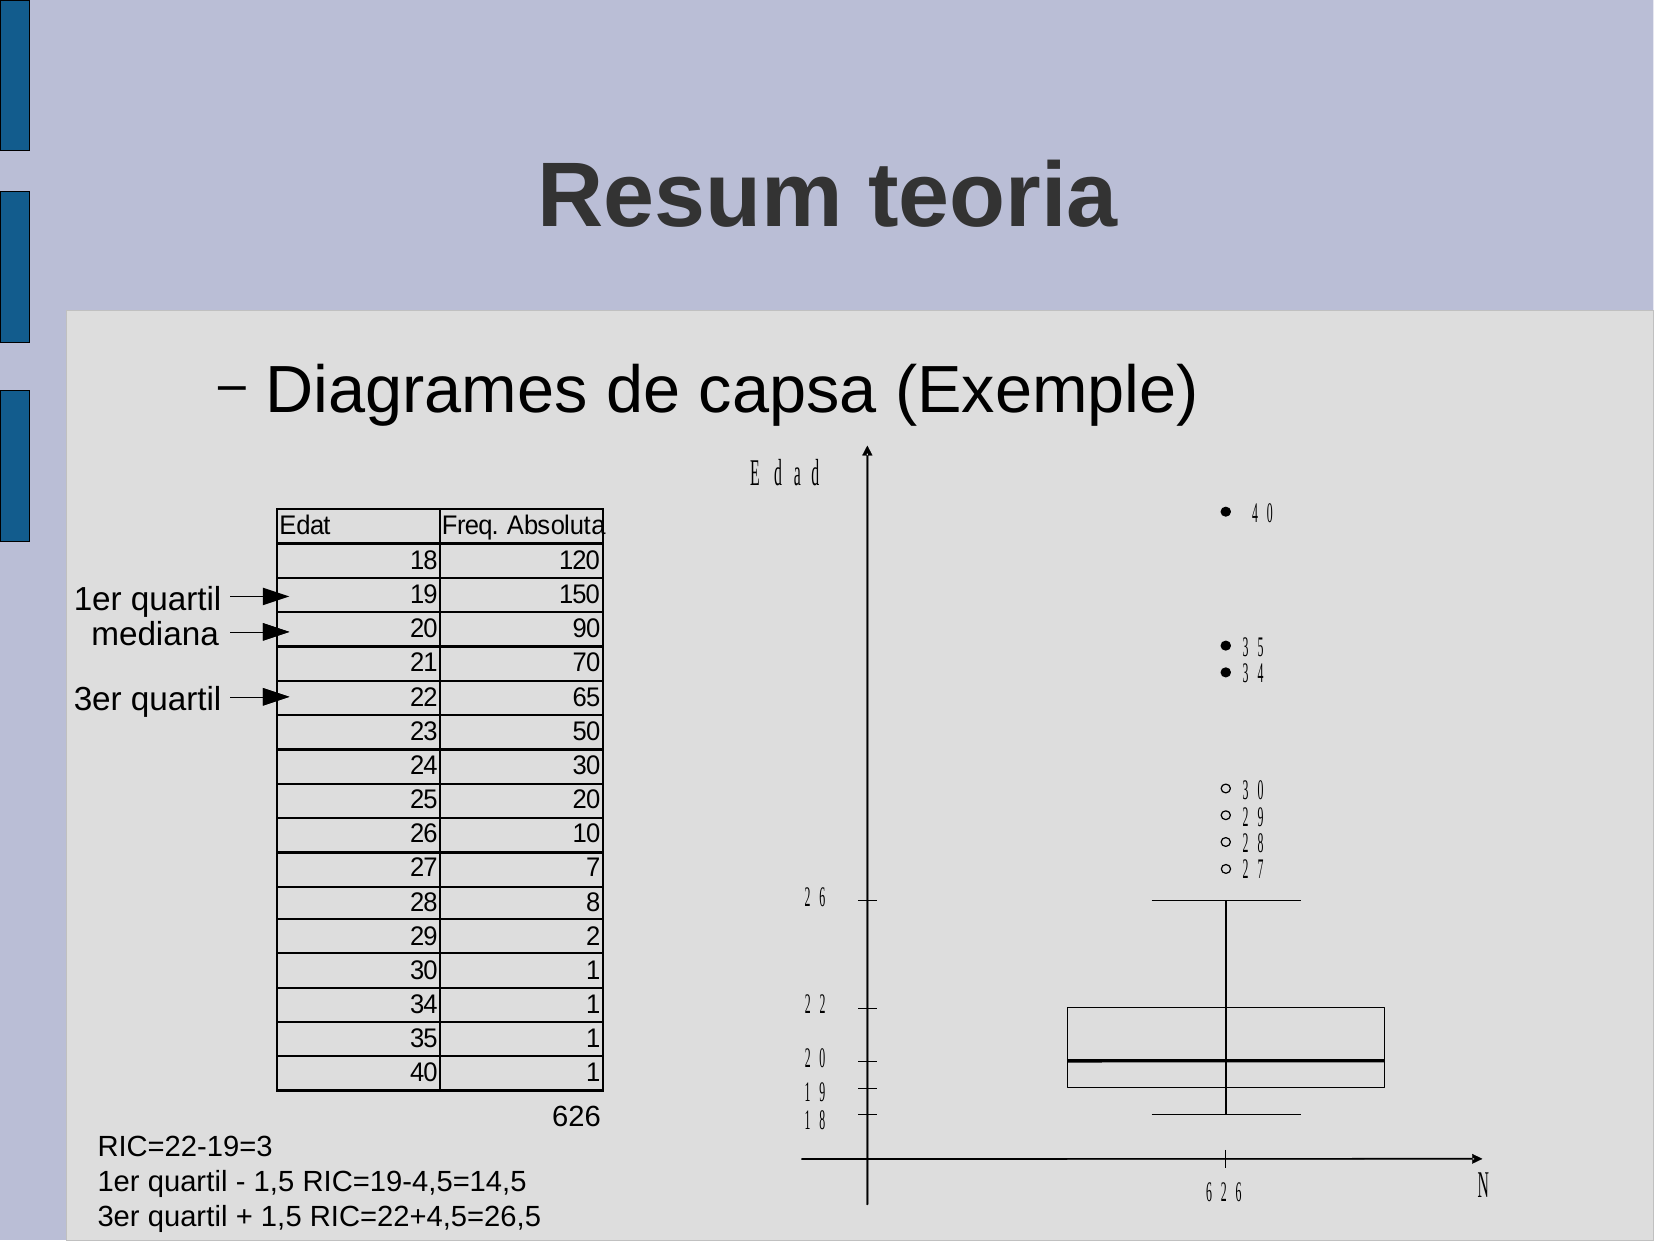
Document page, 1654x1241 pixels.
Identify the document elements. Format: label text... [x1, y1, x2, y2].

title Resum teoria [121, 91, 1534, 299]
text_box 3er quartil + 1,5 RIC=22+4,5=26,5 [82, 1192, 562, 1241]
text_box 3er quartil [59, 673, 296, 726]
text_box 626 [537, 1092, 656, 1141]
text_box 1er quartil - 1,5 RIC=19-4,5=14,5 [82, 1157, 562, 1192]
text_box mediana [76, 608, 313, 661]
text_box RIC=22-19=3 [82, 1122, 290, 1157]
text_box 1er quartil [59, 572, 296, 625]
picture [738, 442, 1522, 1216]
chart [274, 506, 1093, 1241]
text_box Diagrames de capsa (Exemple) [124, 352, 1565, 502]
